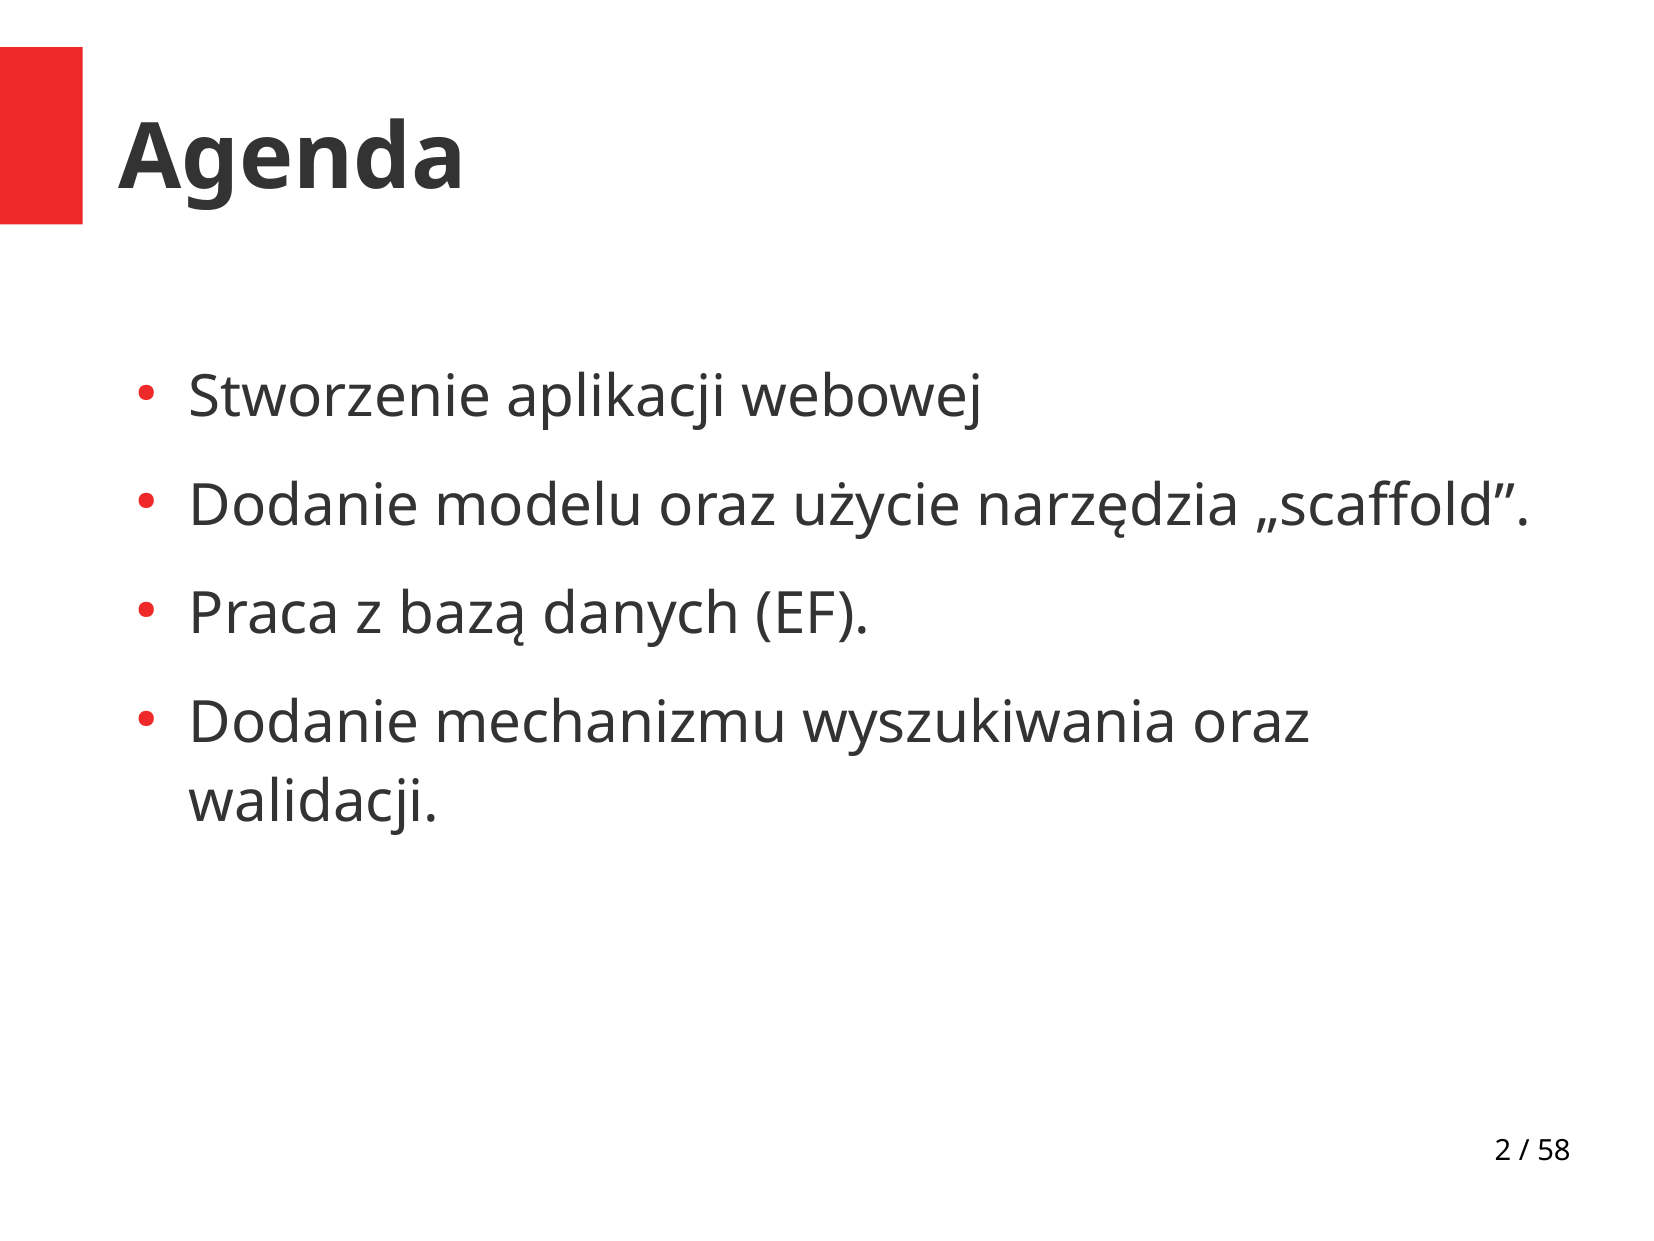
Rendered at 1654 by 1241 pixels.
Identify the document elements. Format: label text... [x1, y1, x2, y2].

title Agenda [118, 49, 1571, 257]
list Stworzenie aplikacji webowej Dodanie modelu oraz użycie narzędzia „scaffold”. Praca z bazą danych (EF). Dodanie mechanizmu wyszukiwania oraz walidacji. [118, 354, 1536, 1074]
